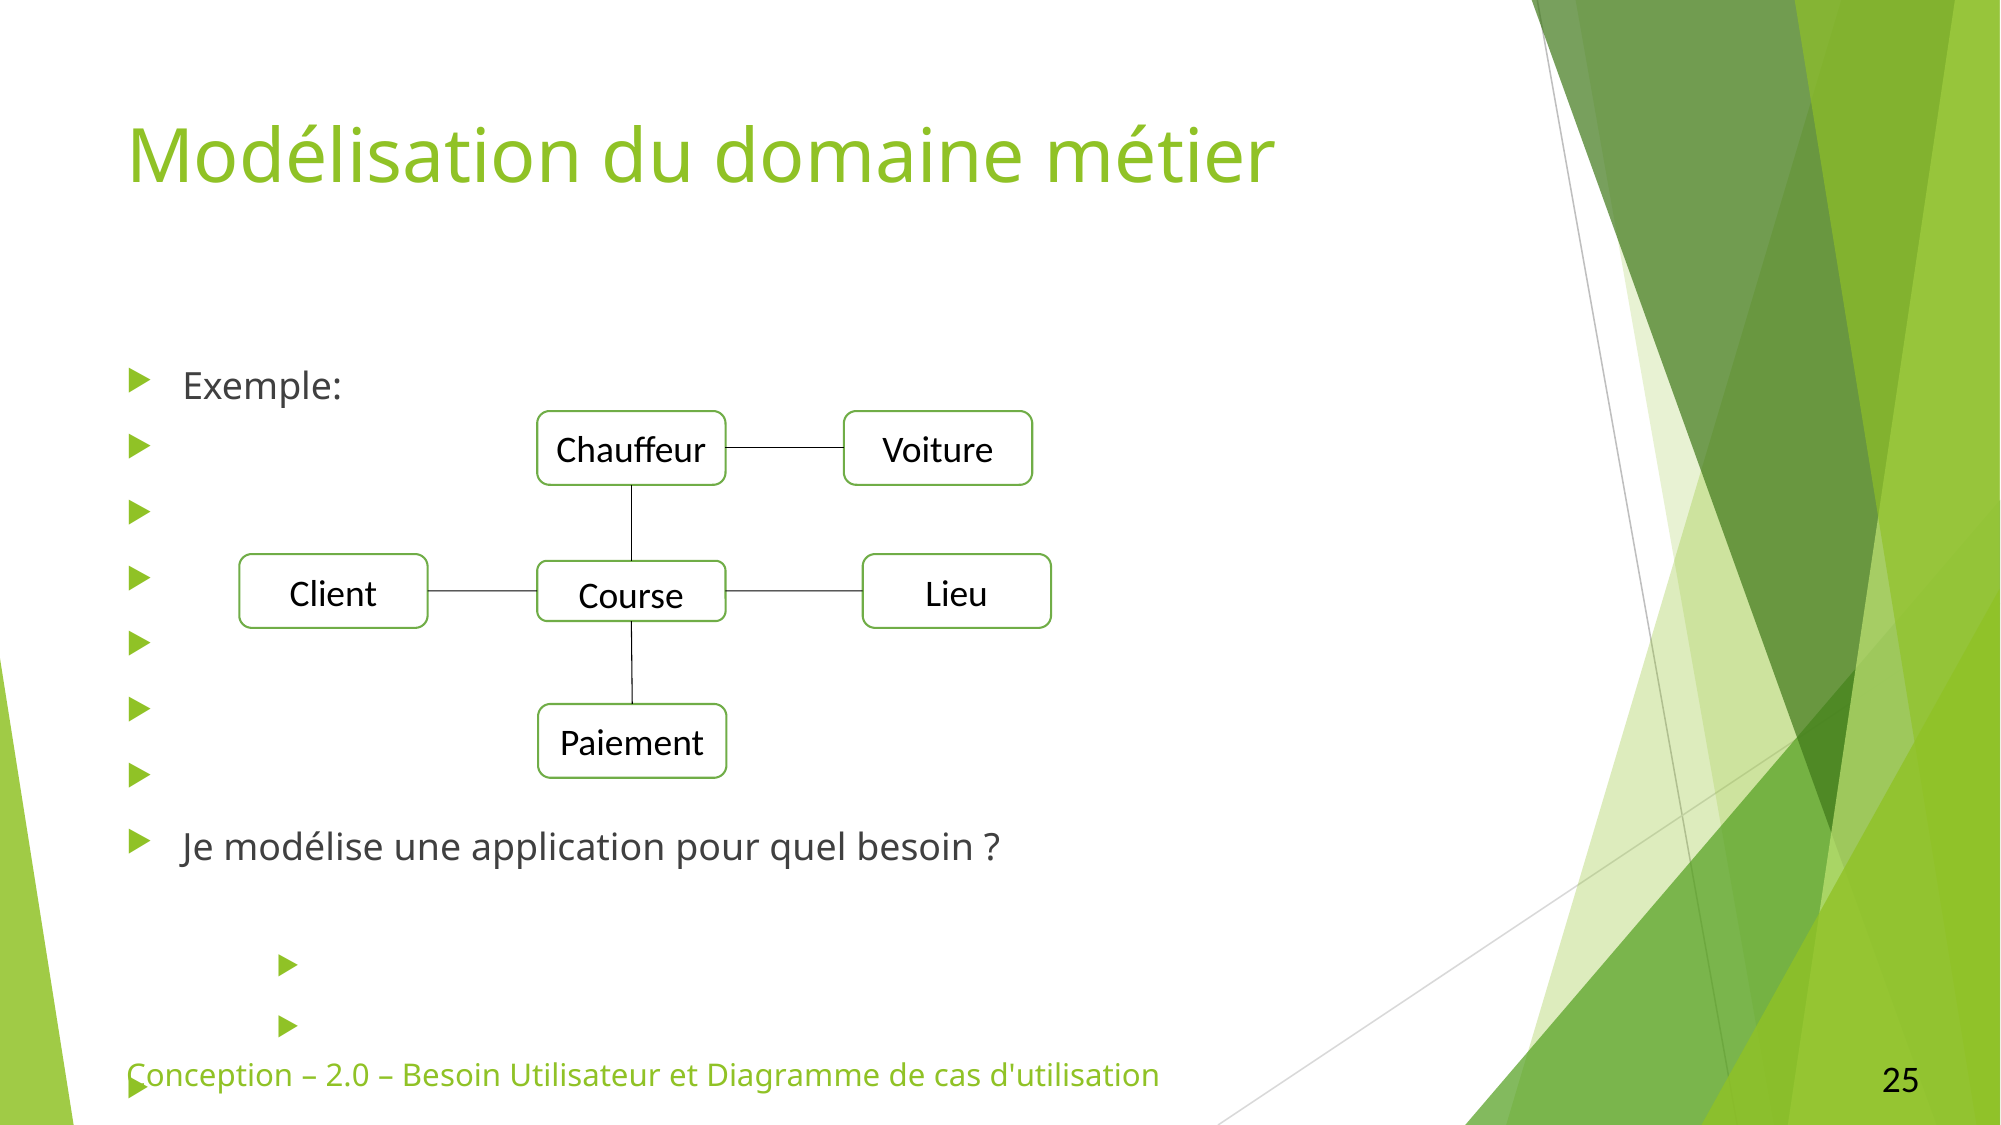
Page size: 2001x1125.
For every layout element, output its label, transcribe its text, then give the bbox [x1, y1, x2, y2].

text_box Lieu [862, 554, 1052, 628]
text_box Client [239, 554, 428, 628]
text_box [1866, 1047, 1979, 1108]
list Exemple: Je modélise une application pour quel besoin ? [111, 354, 1522, 997]
text_box Course [537, 560, 726, 622]
text_box Paiement [538, 703, 727, 778]
text_box Conception – 2.0 – Besoin Utilisateur et Diagramme de cas d'utilisation [111, 1047, 1210, 1109]
text_box Chauffeur [537, 411, 726, 485]
text_box Voiture [843, 411, 1033, 485]
title Modélisation du domaine métier [111, 99, 1522, 317]
